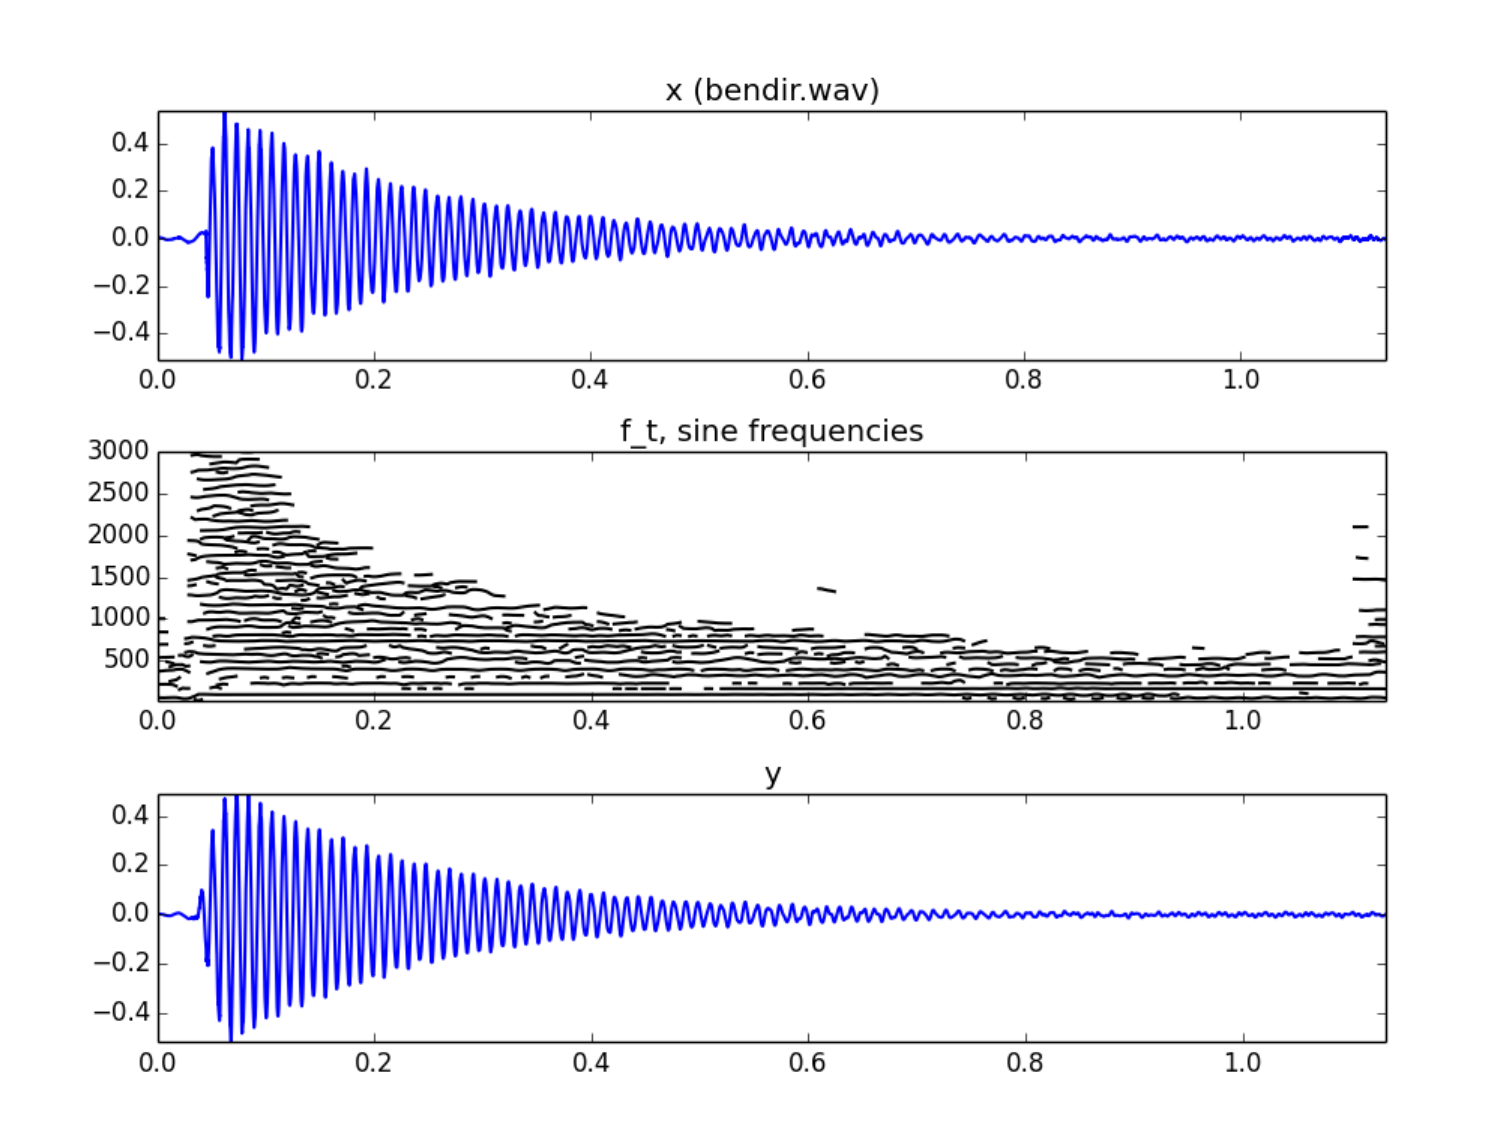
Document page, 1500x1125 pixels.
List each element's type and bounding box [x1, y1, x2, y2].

picture [62, 51, 1413, 1102]
